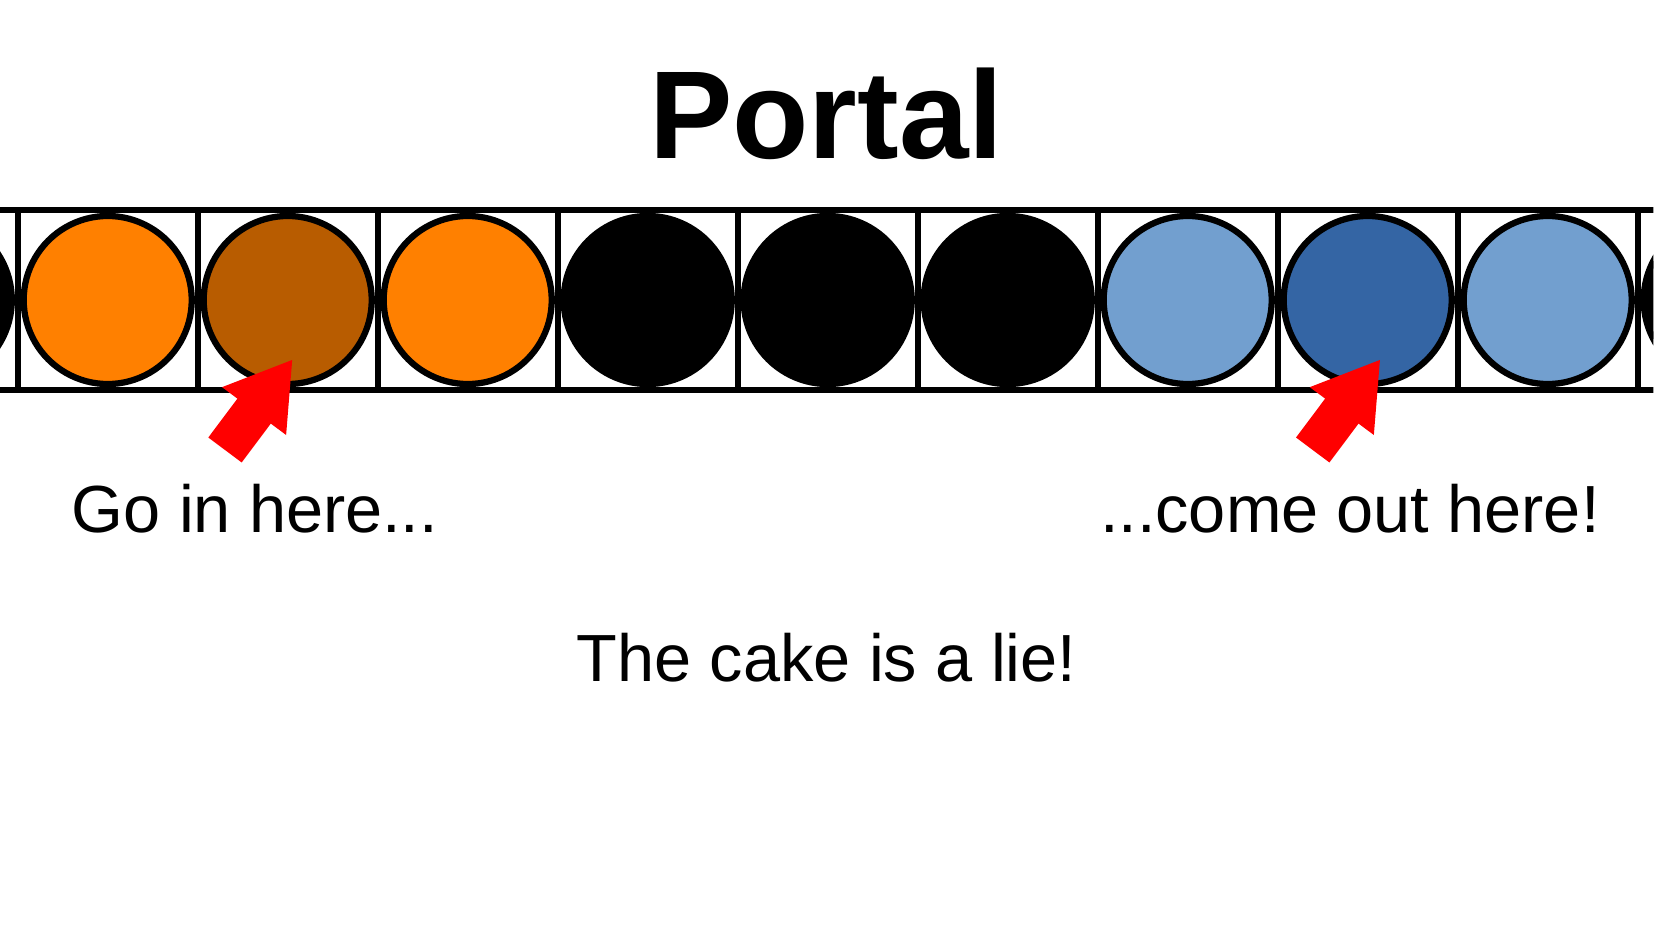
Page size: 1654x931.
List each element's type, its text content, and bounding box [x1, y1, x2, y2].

text_box Go in here... [0, 465, 661, 555]
title Portal [82, 37, 1571, 193]
subtitle The cake is a lie! [82, 391, 1571, 929]
text_box ...come out here! [945, 465, 1654, 555]
text_box [0, 210, 1654, 391]
